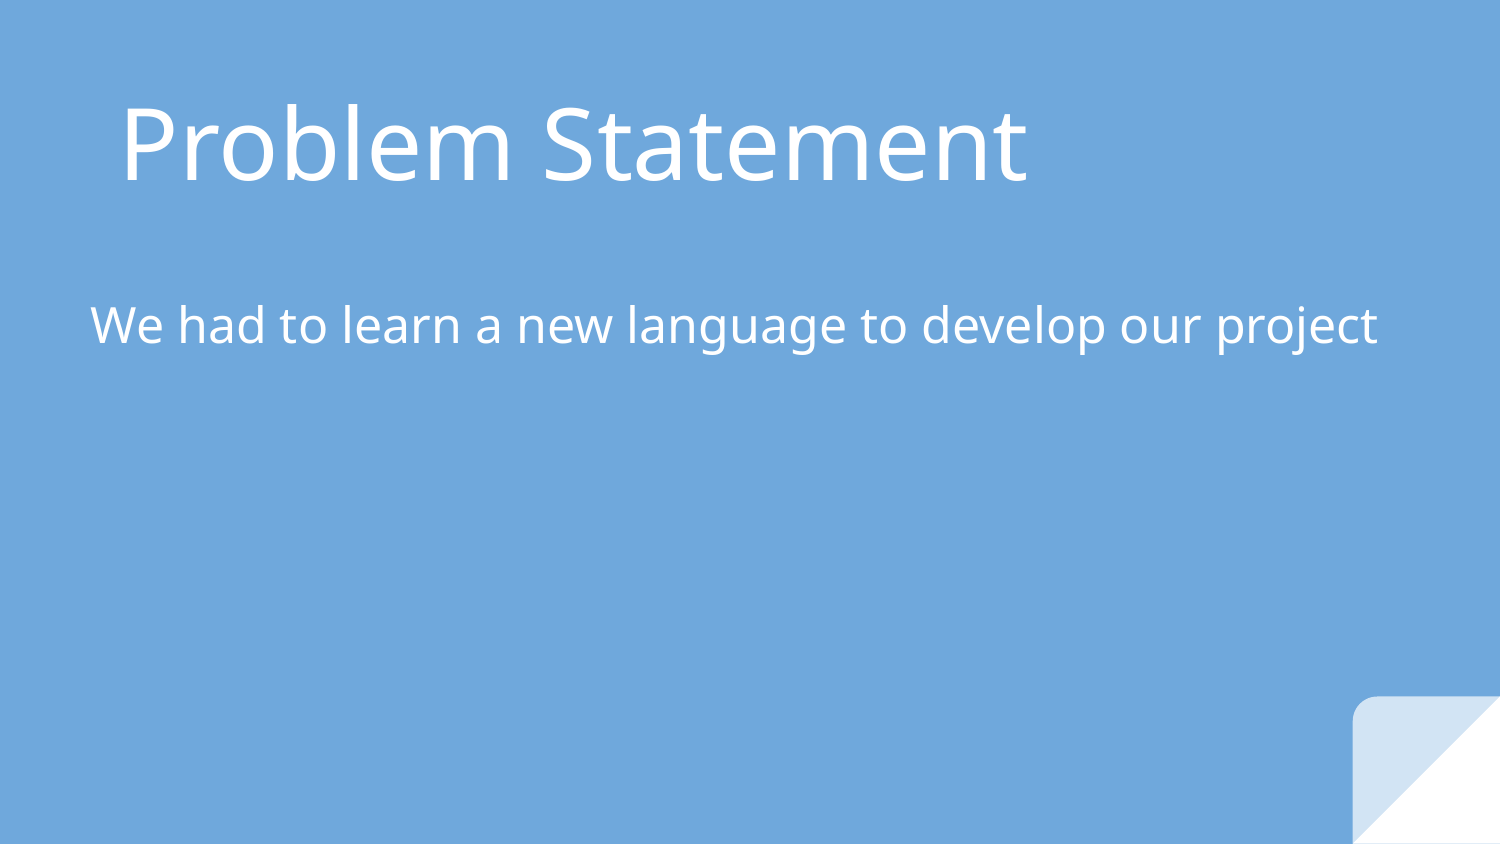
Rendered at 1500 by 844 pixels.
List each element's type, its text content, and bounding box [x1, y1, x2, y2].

subtitle We had to learn a new language to develop our project [75, 278, 1425, 774]
title Problem Statement [103, 62, 1453, 216]
